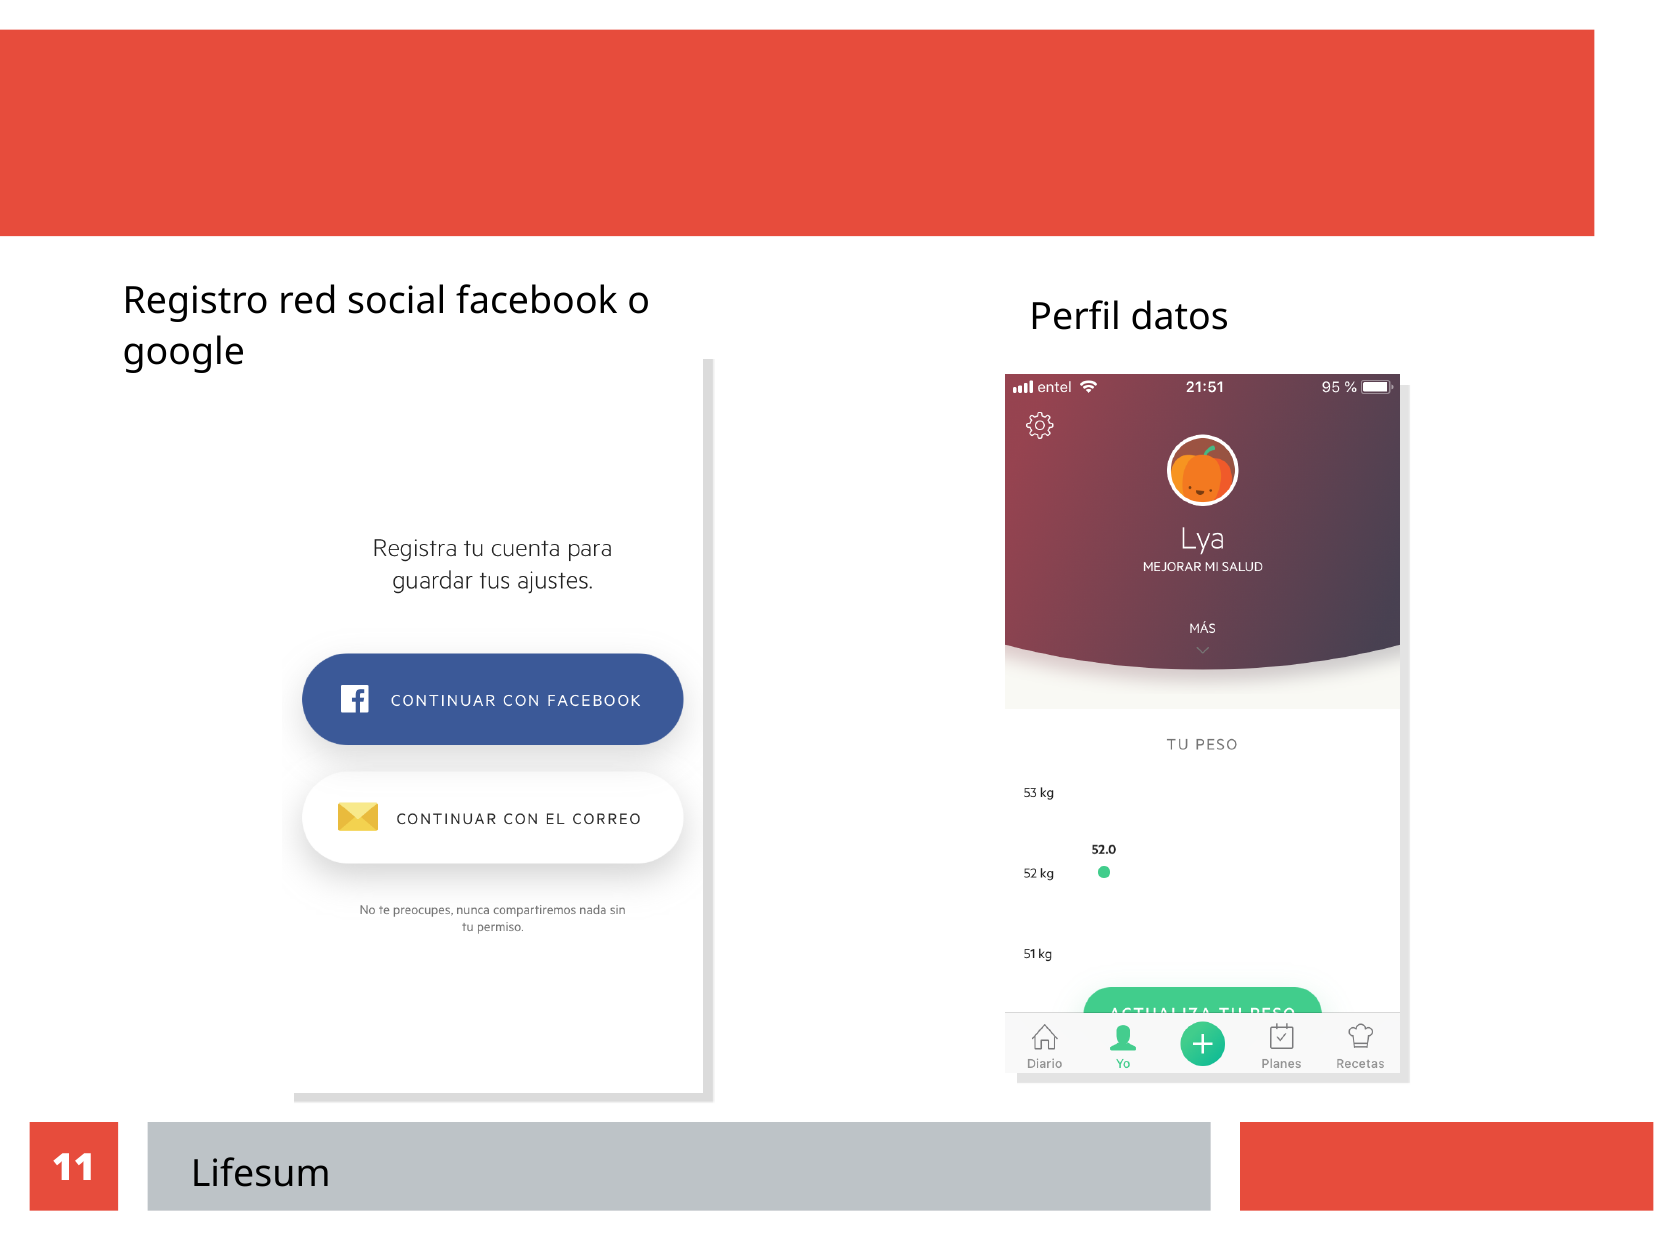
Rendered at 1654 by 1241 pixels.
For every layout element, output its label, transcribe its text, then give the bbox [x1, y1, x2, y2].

picture [1005, 374, 1400, 1073]
text_box Perfil datos [1014, 281, 1508, 341]
picture [282, 369, 703, 1093]
text_box Lifesum [176, 1139, 828, 1198]
text_box Registro red social facebook o google [107, 266, 729, 369]
